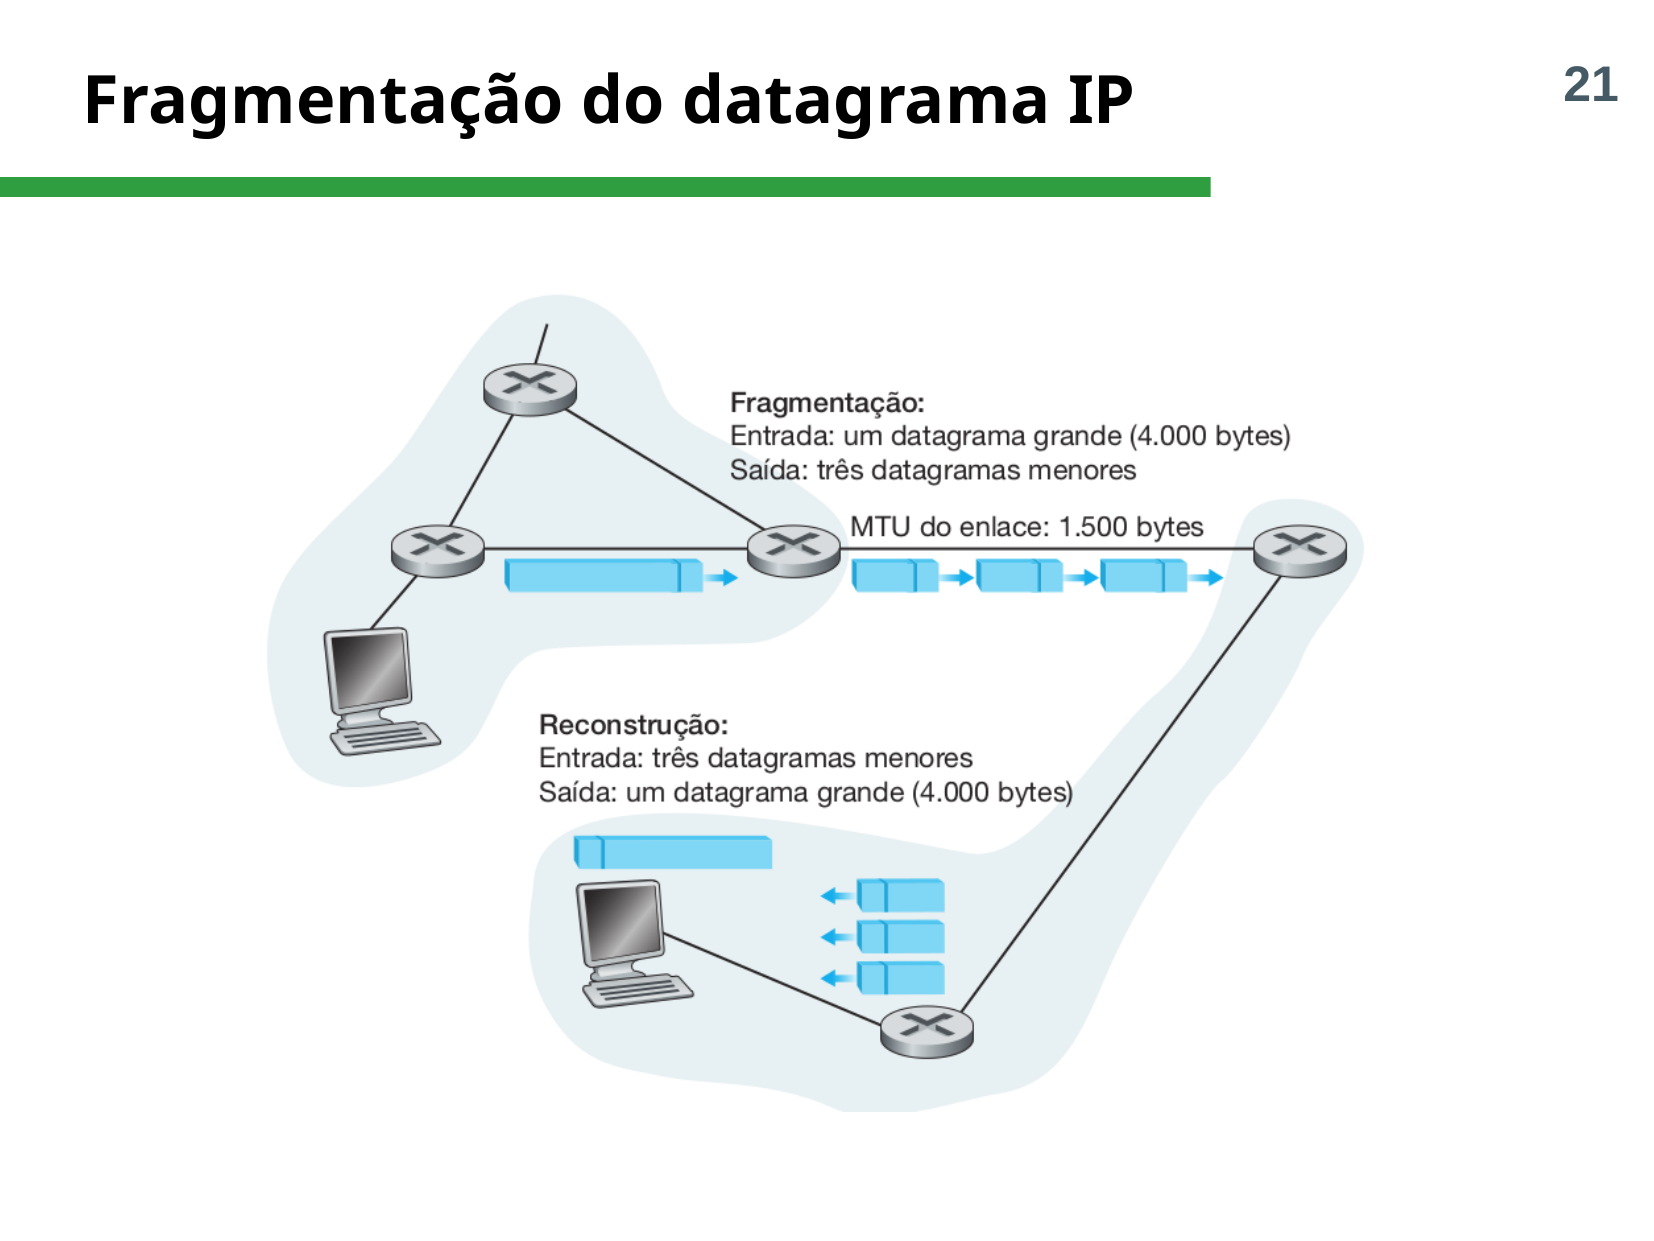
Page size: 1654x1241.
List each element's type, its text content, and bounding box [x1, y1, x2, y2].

picture [237, 263, 1388, 1112]
title Fragmentação do datagrama IP [82, 0, 1300, 202]
